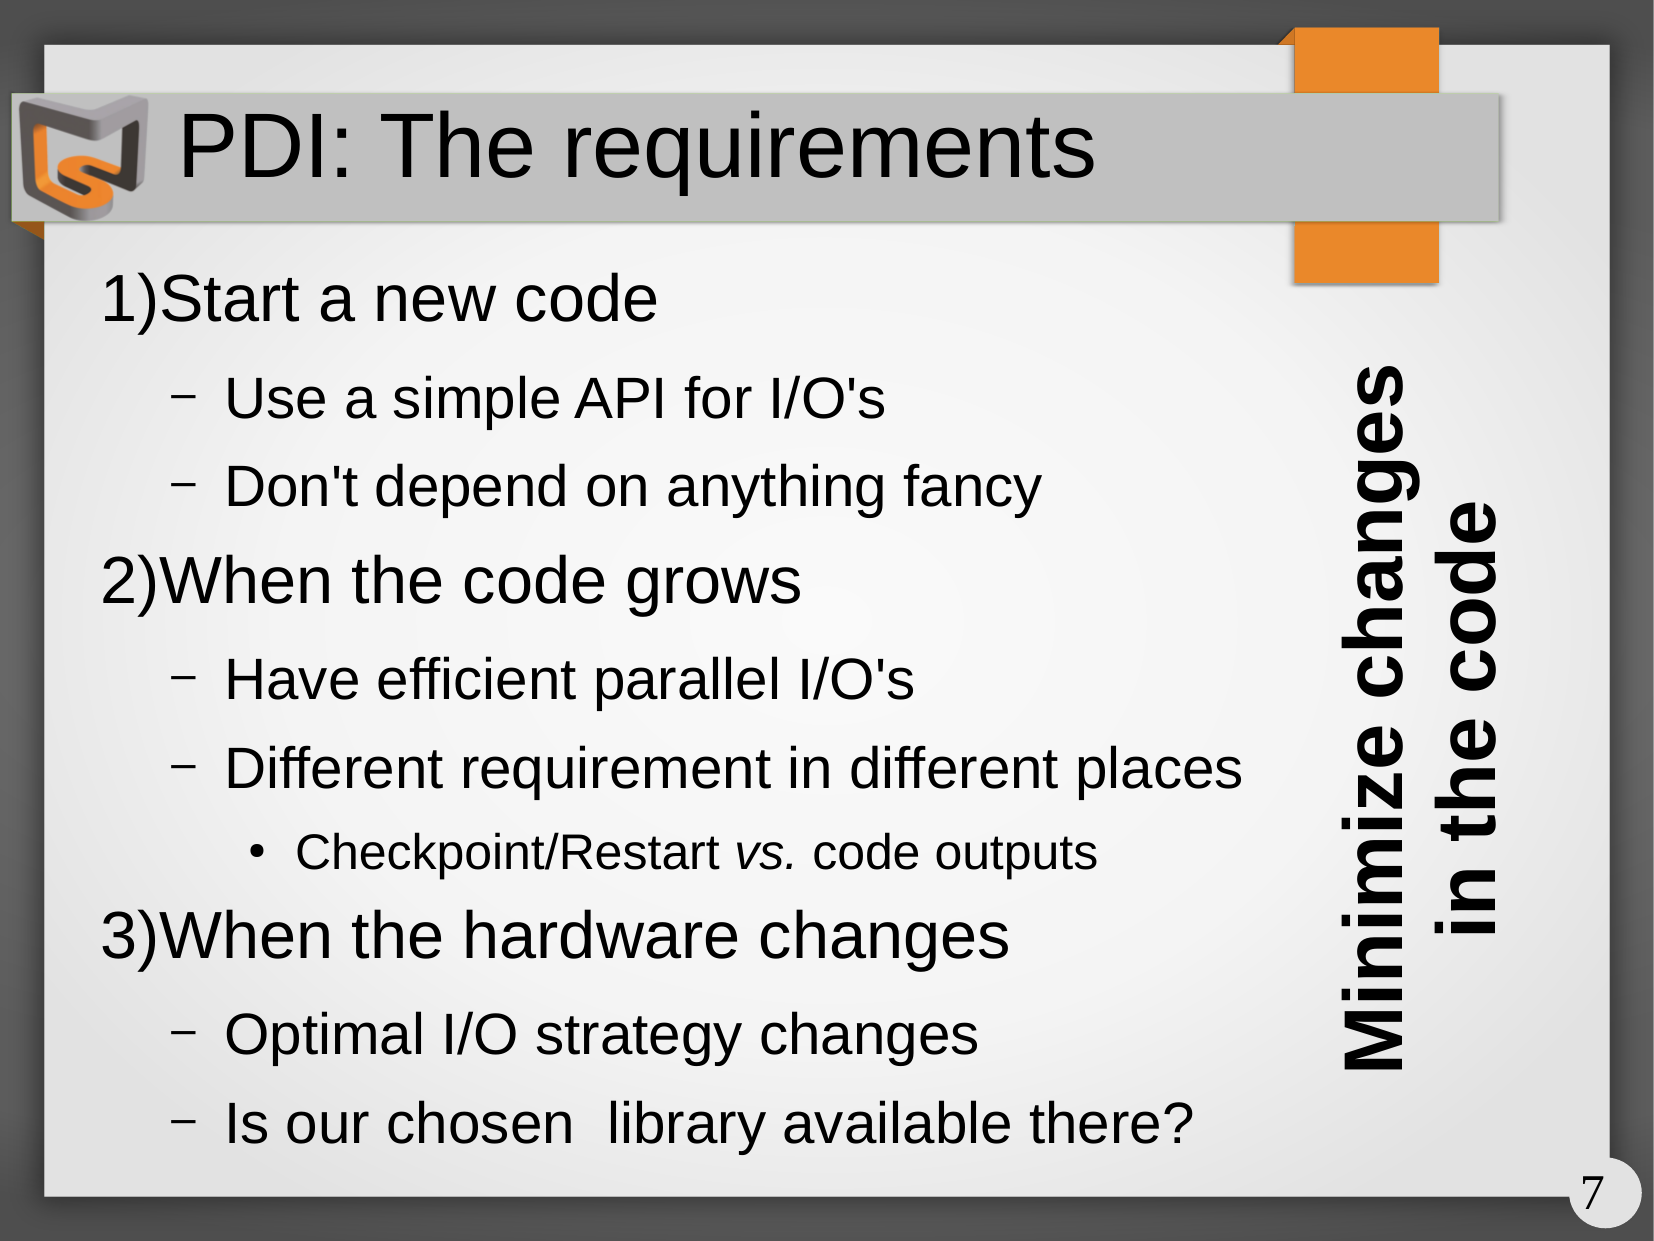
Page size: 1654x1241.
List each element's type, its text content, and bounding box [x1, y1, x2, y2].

list Start a new code Use a simple API for I/O's Don't depend on anything fancy When the code grows Have efficient parallel I/O's Different requirement in different places Checkpoint/Restart vs. code outputs When the hardware changes Optimal I/O strategy changes Is our chosen library available there? [82, 261, 1477, 1182]
picture [0, 0, 1654, 1241]
text_box Minimize changes in the code [1305, 348, 1537, 1099]
title PDI: The requirements [177, 94, 1477, 213]
